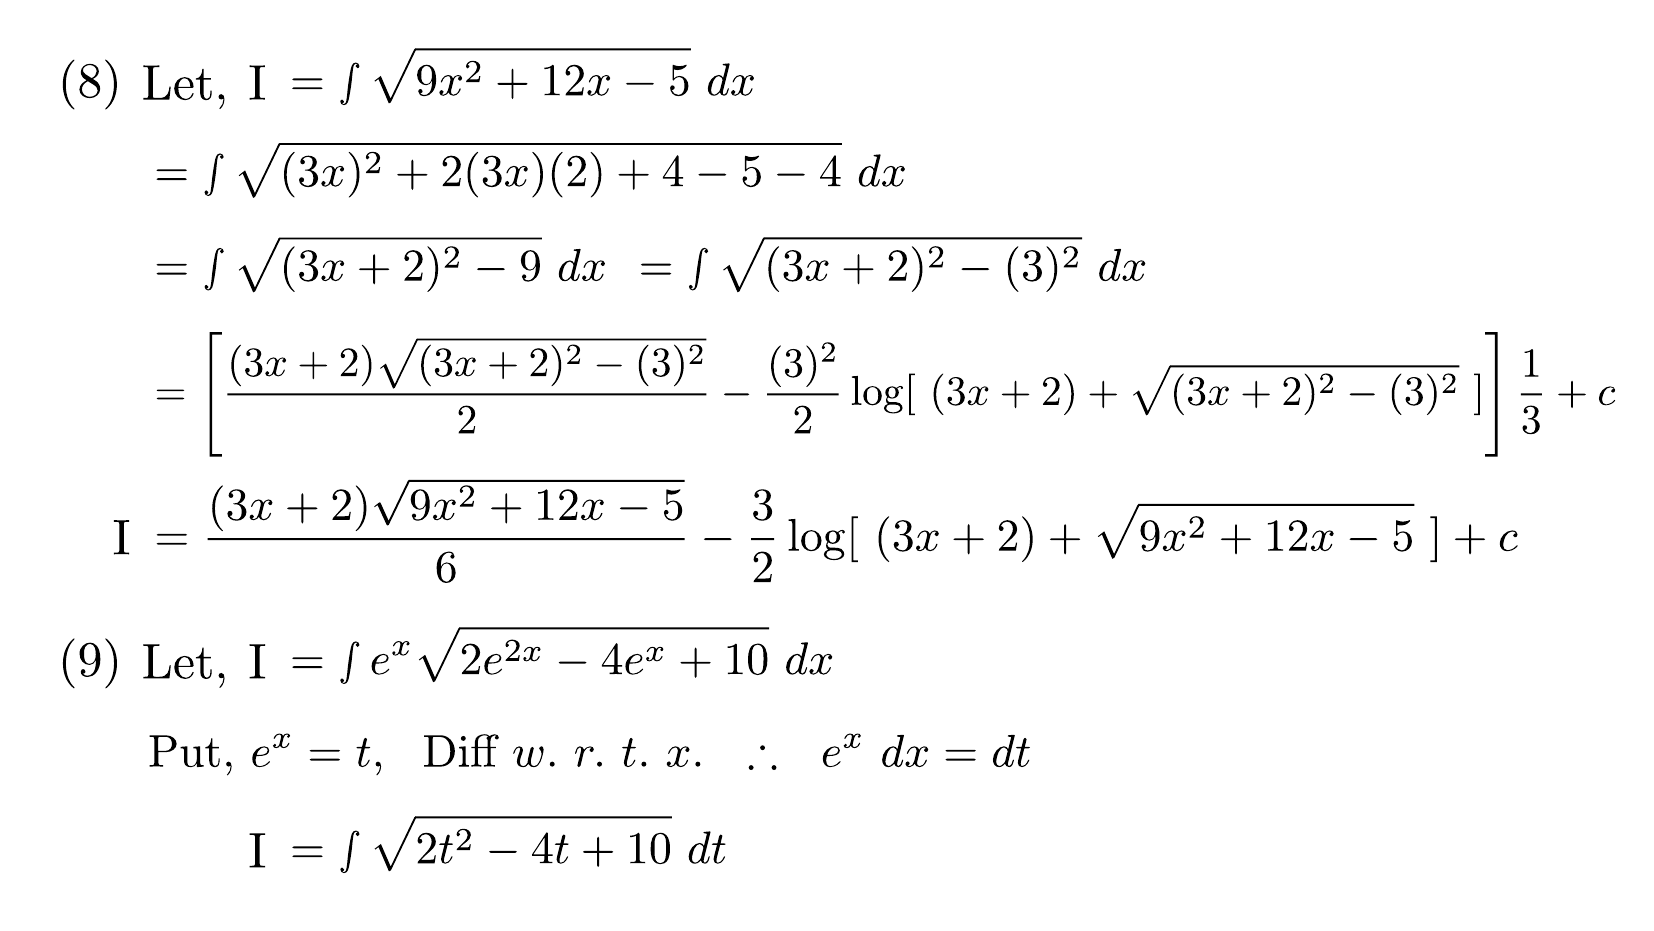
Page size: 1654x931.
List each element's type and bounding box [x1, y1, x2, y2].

text_box [291, 627, 833, 684]
text_box [249, 644, 266, 679]
text_box [249, 65, 265, 100]
text_box [60, 638, 117, 689]
text_box [156, 143, 905, 198]
text_box [113, 520, 130, 555]
text_box [143, 644, 225, 688]
text_box [291, 48, 754, 106]
text_box [156, 237, 605, 293]
text_box [149, 733, 1031, 776]
title [47, 36, 1607, 898]
text_box [640, 237, 1146, 293]
text_box [143, 65, 225, 110]
text_box [291, 816, 726, 874]
text_box [249, 833, 266, 868]
text_box [156, 332, 1616, 457]
text_box [60, 59, 117, 110]
text_box [156, 479, 1518, 583]
